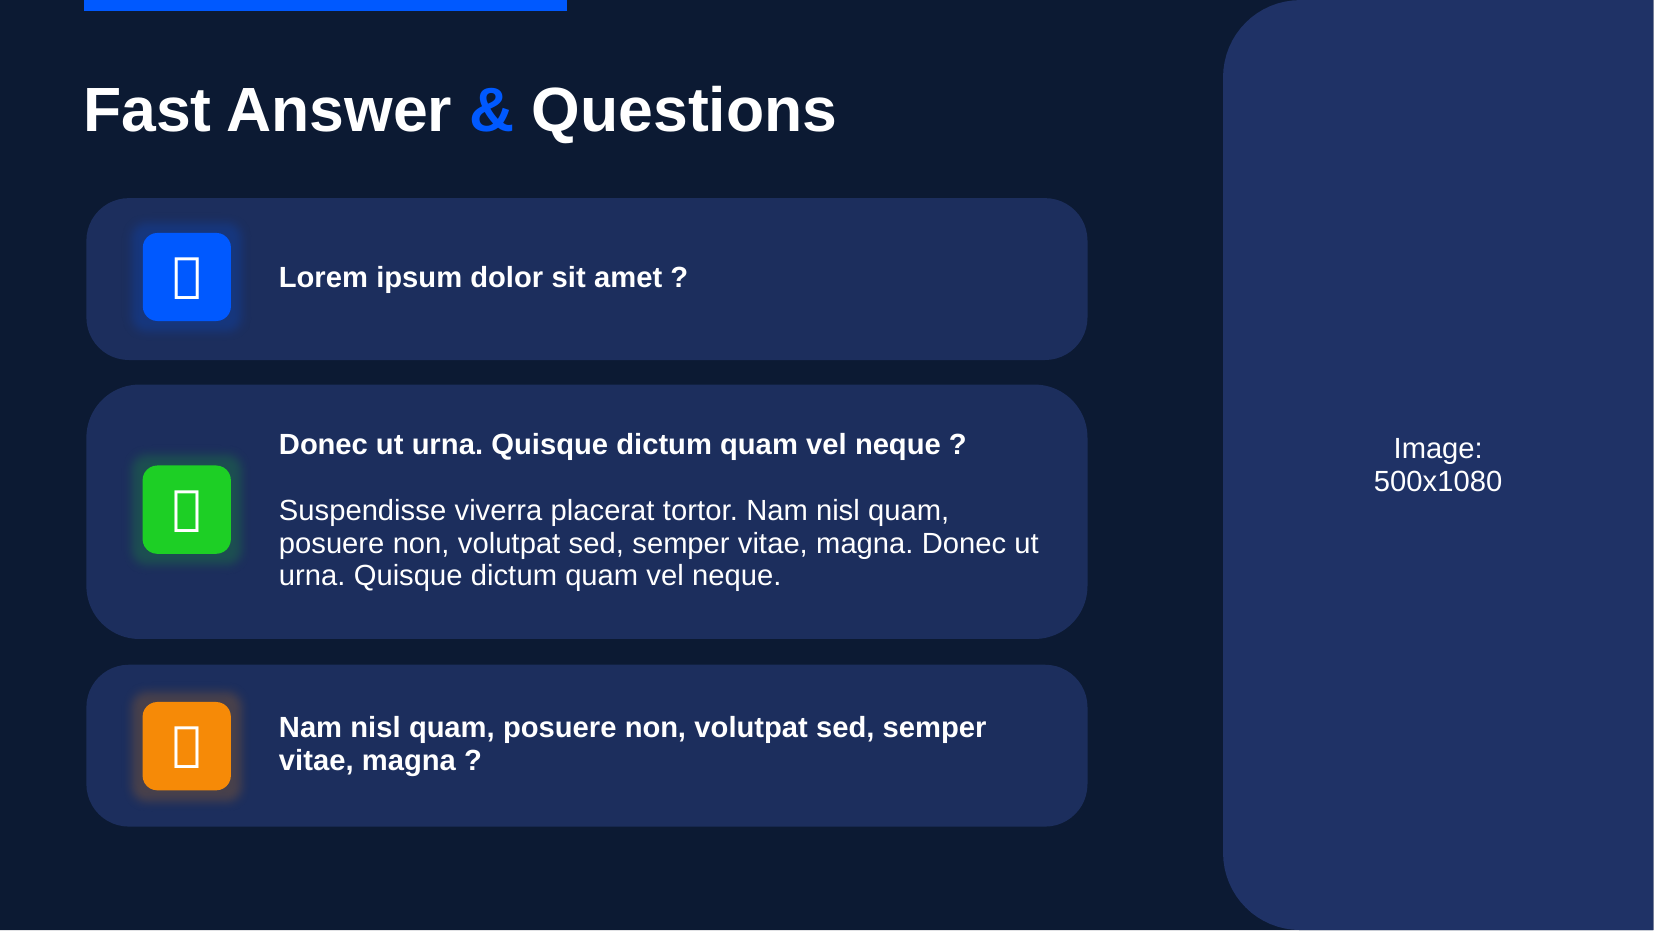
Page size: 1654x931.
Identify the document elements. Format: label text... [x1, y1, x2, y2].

text_box [86, 664, 1088, 827]
text_box Donec ut urna. Quisque dictum quam vel neque ? Suspendisse viverra placerat tortor. Nam nisl quam, posuere non, volutpat sed, semper vitae, magna. Donec ut urna. Quisque dictum quam vel neque. [243, 418, 1051, 602]
title Fast Answer & Questions [83, 75, 1223, 188]
text_box Nam nisl quam, posuere non, volutpat sed, semper vitae, magna ? [244, 698, 1051, 790]
text_box Lorem ipsum dolor sit amet ? [246, 232, 1051, 323]
text_box [86, 198, 1088, 361]
text_box  [142, 232, 231, 322]
text_box  [142, 465, 231, 554]
text_box Image: 500x1080 [1223, 0, 1654, 931]
text_box  [142, 701, 231, 791]
text_box [86, 384, 1088, 639]
